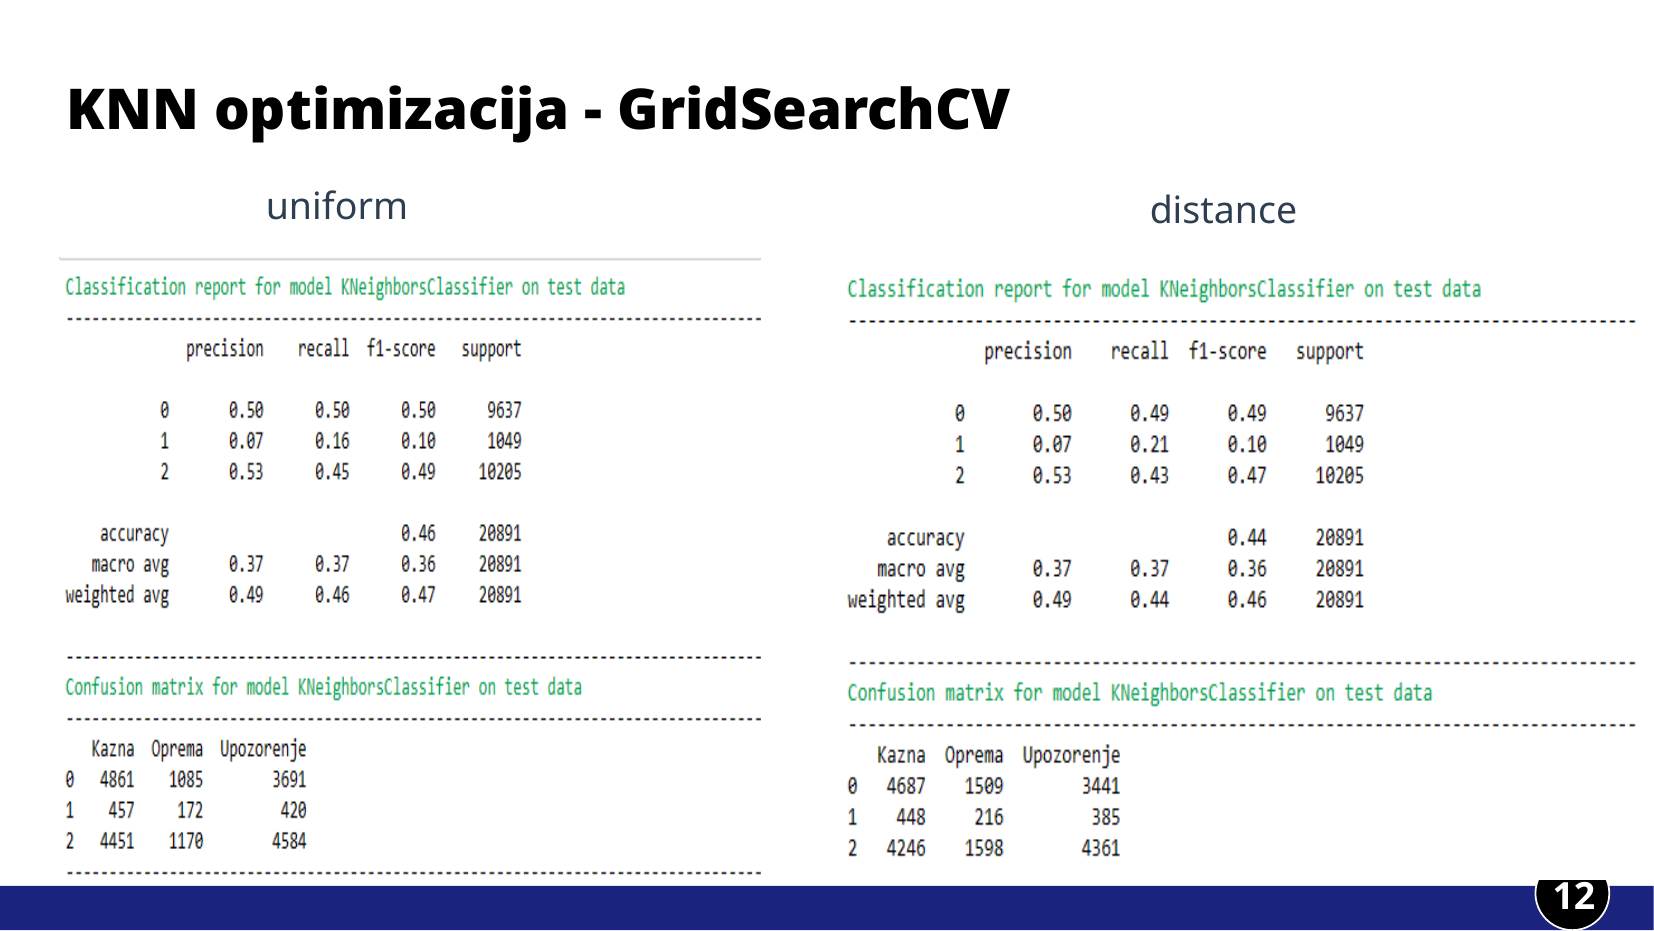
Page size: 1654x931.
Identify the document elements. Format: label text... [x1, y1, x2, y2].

text_box uniform [78, 174, 597, 237]
picture [31, 257, 761, 878]
text_box distance [969, 177, 1478, 240]
picture [801, 268, 1639, 880]
title KNN optimizacija - GridSearchCV [66, 48, 1603, 168]
